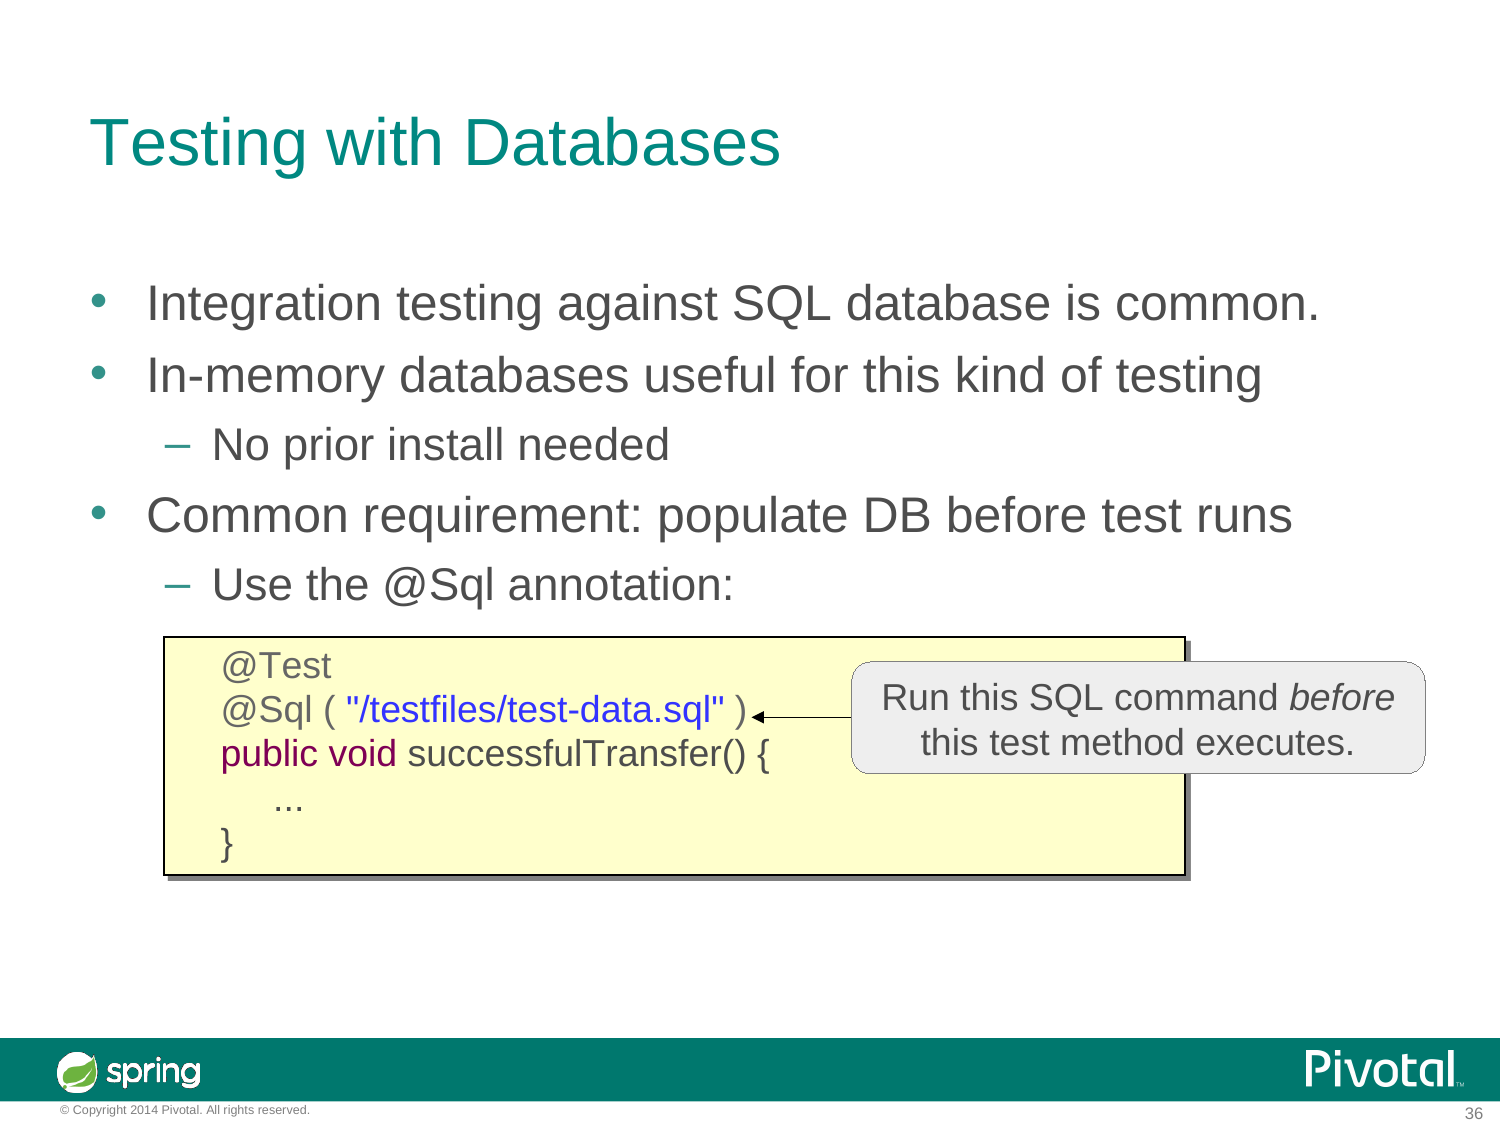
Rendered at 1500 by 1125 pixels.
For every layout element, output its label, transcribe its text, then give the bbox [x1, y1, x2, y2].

picture [32, 1041, 210, 1103]
list @Test @Sql ( "/testfiles/test-data.sql" ) public void successfulTransfer() { ... } [163, 637, 1185, 875]
title Testing with Databases [75, 45, 1426, 233]
list Integration testing against SQL database is common. In-memory databases useful for this kind of testing No prior install needed Common requirement: populate DB before test runs Use the @Sql annotation: [75, 262, 1426, 1005]
text_box Run this SQL command before this test method executes. [851, 661, 1426, 774]
picture [1306, 1050, 1464, 1087]
